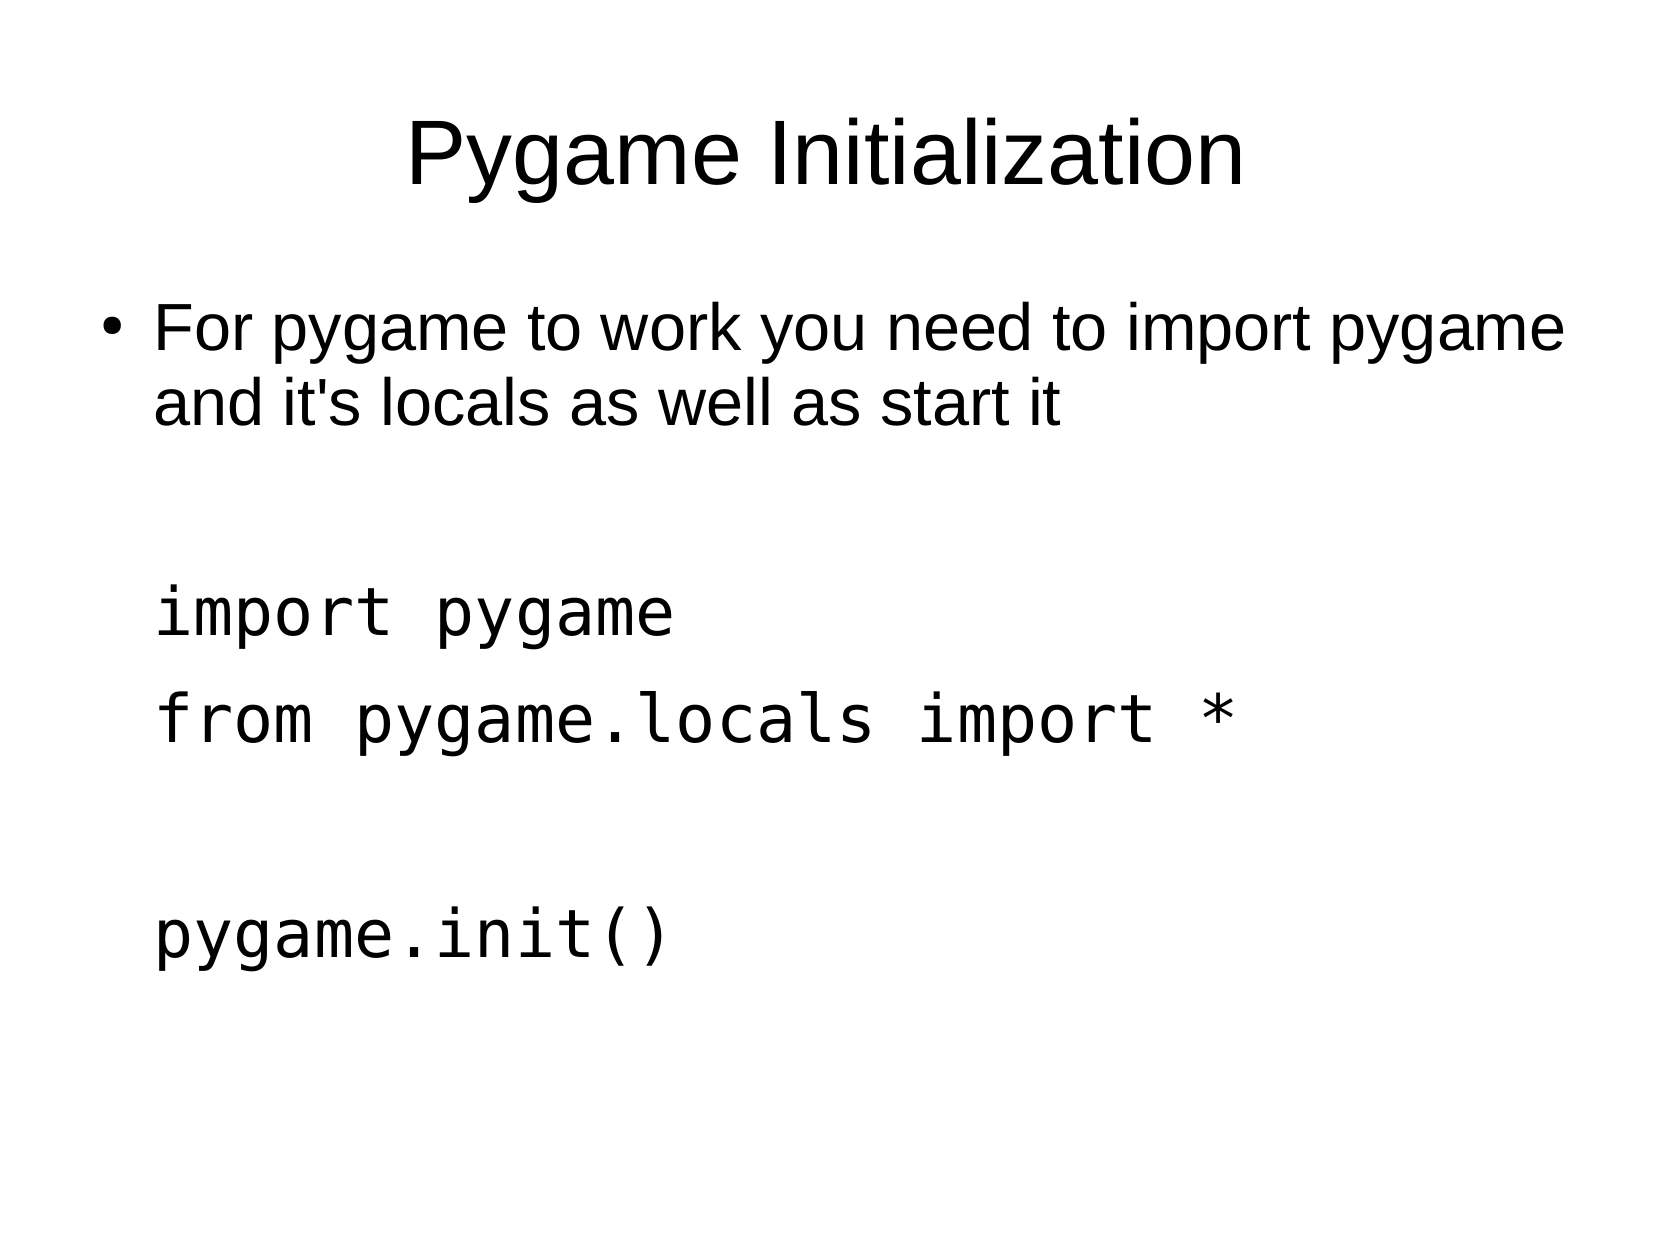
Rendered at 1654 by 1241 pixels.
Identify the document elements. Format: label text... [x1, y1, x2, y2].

list For pygame to work you need to import pygame and it's locals as well as start it import pygame from pygame.locals import * pygame.init() [82, 290, 1571, 1109]
title Pygame Initialization [82, 49, 1571, 257]
